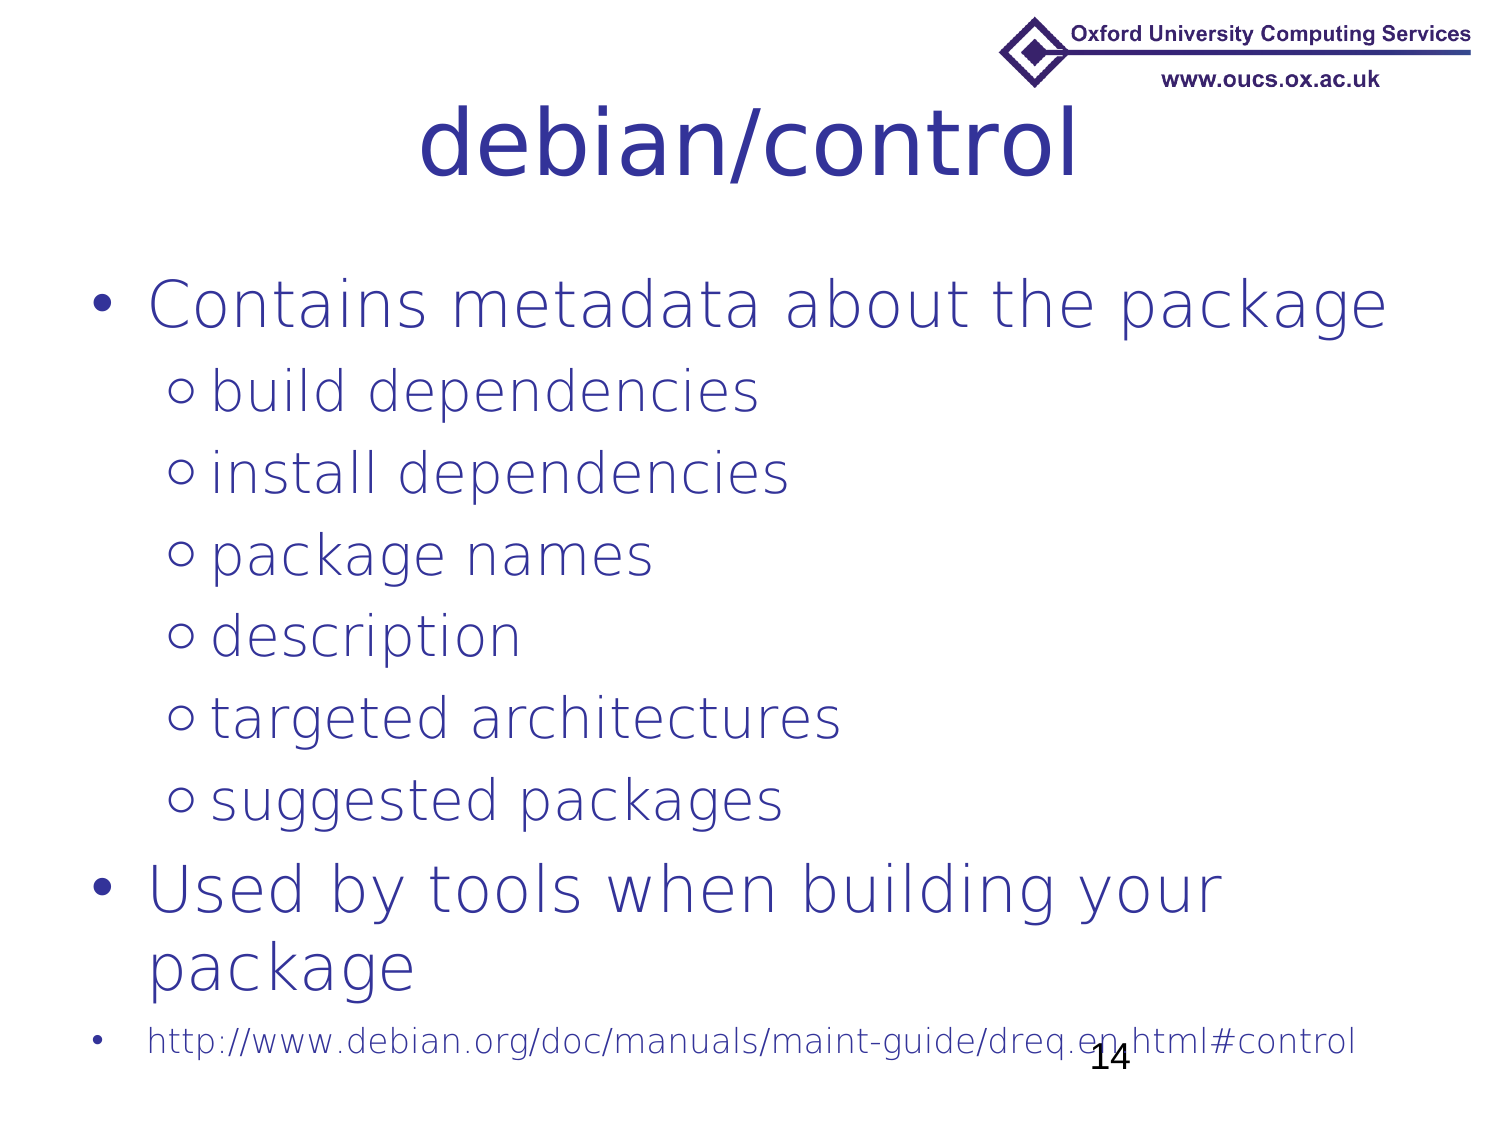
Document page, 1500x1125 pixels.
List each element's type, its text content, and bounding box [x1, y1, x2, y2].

picture [998, 16, 1471, 102]
list Contains metadata about the package build dependencies install dependencies package names description targeted architectures suggested packages Used by tools when building your package http://www.debian.org/doc/manuals/maint-guide/dreq.en.html#control [76, 255, 1427, 1124]
title debian/control [75, 45, 1426, 233]
